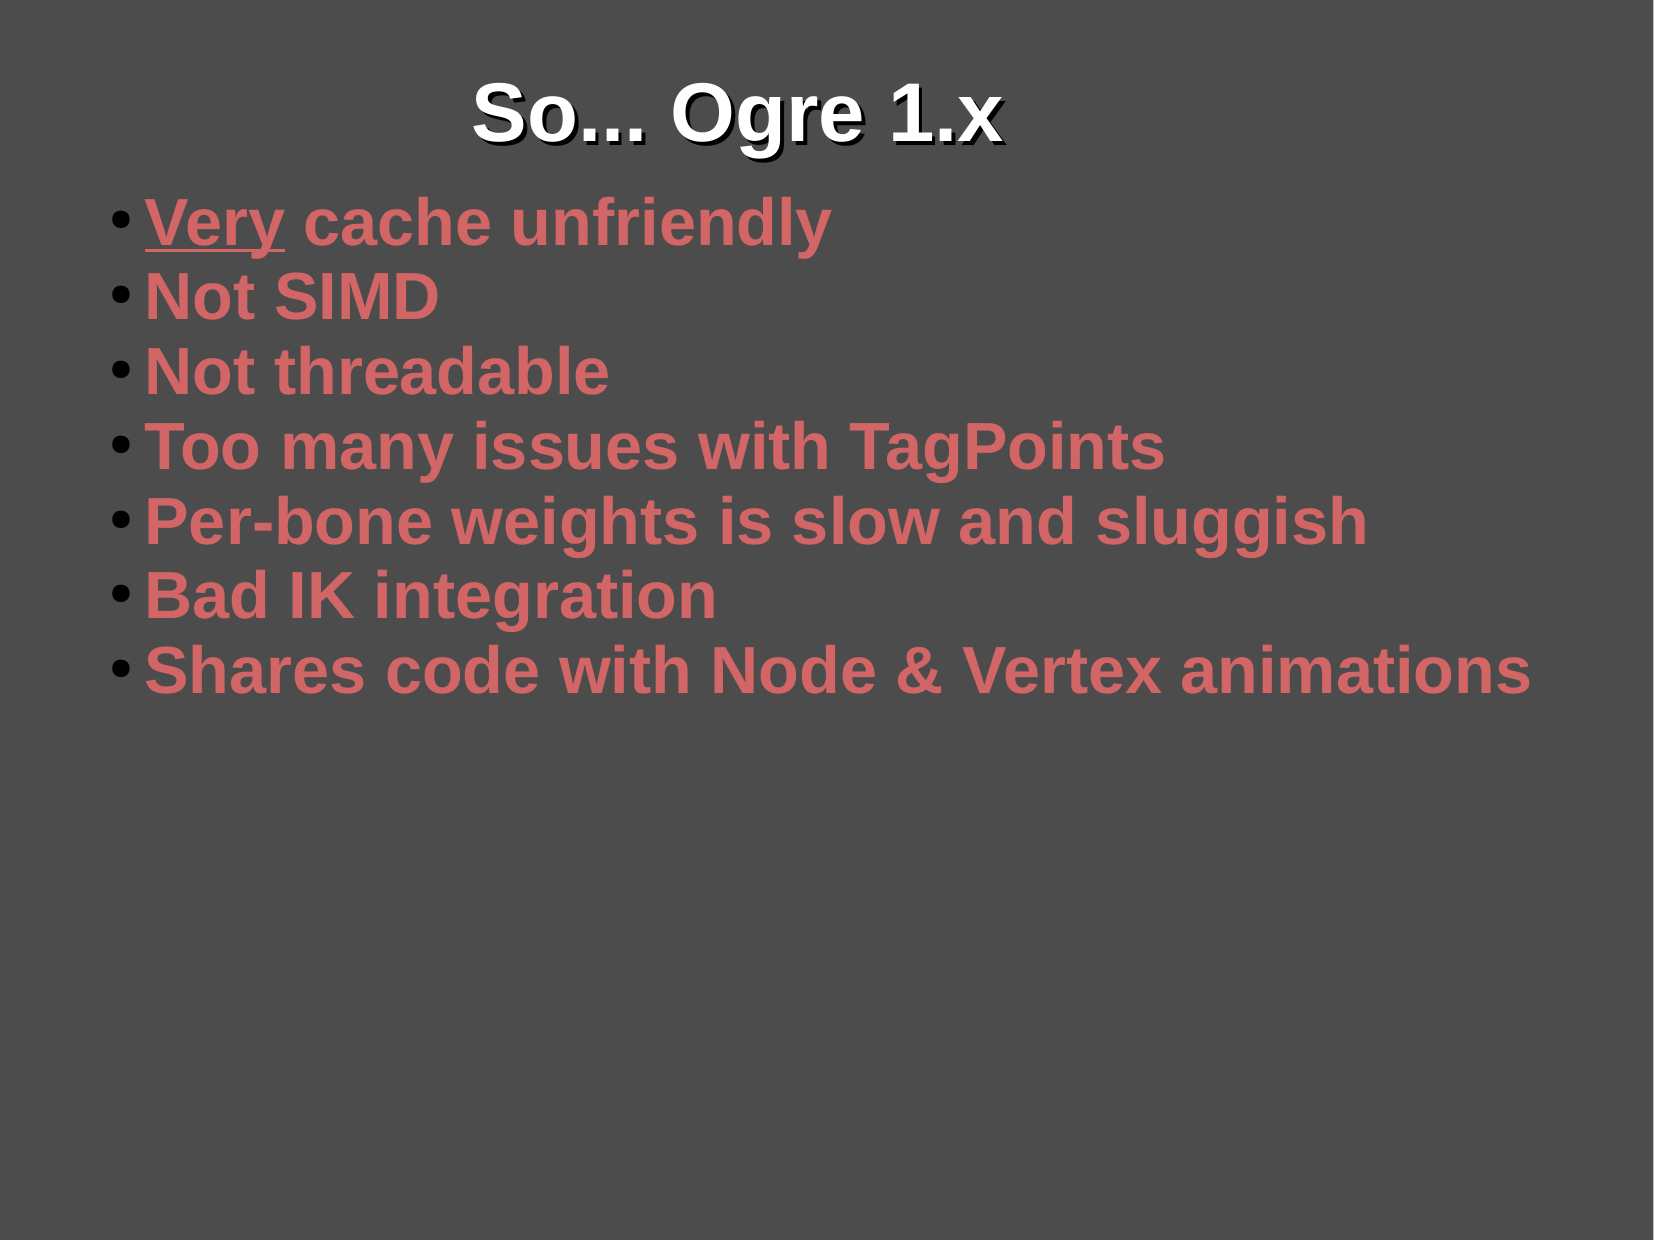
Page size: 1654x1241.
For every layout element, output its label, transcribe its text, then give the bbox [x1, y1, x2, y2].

text_box So... Ogre 1.x [369, 59, 1108, 168]
text_box Very cache unfriendly Not SIMD Not threadable Too many issues with TagPoints Per-bone weights is slow and sluggish Bad IK integration Shares code with Node & Vertex animations [59, 177, 1565, 716]
